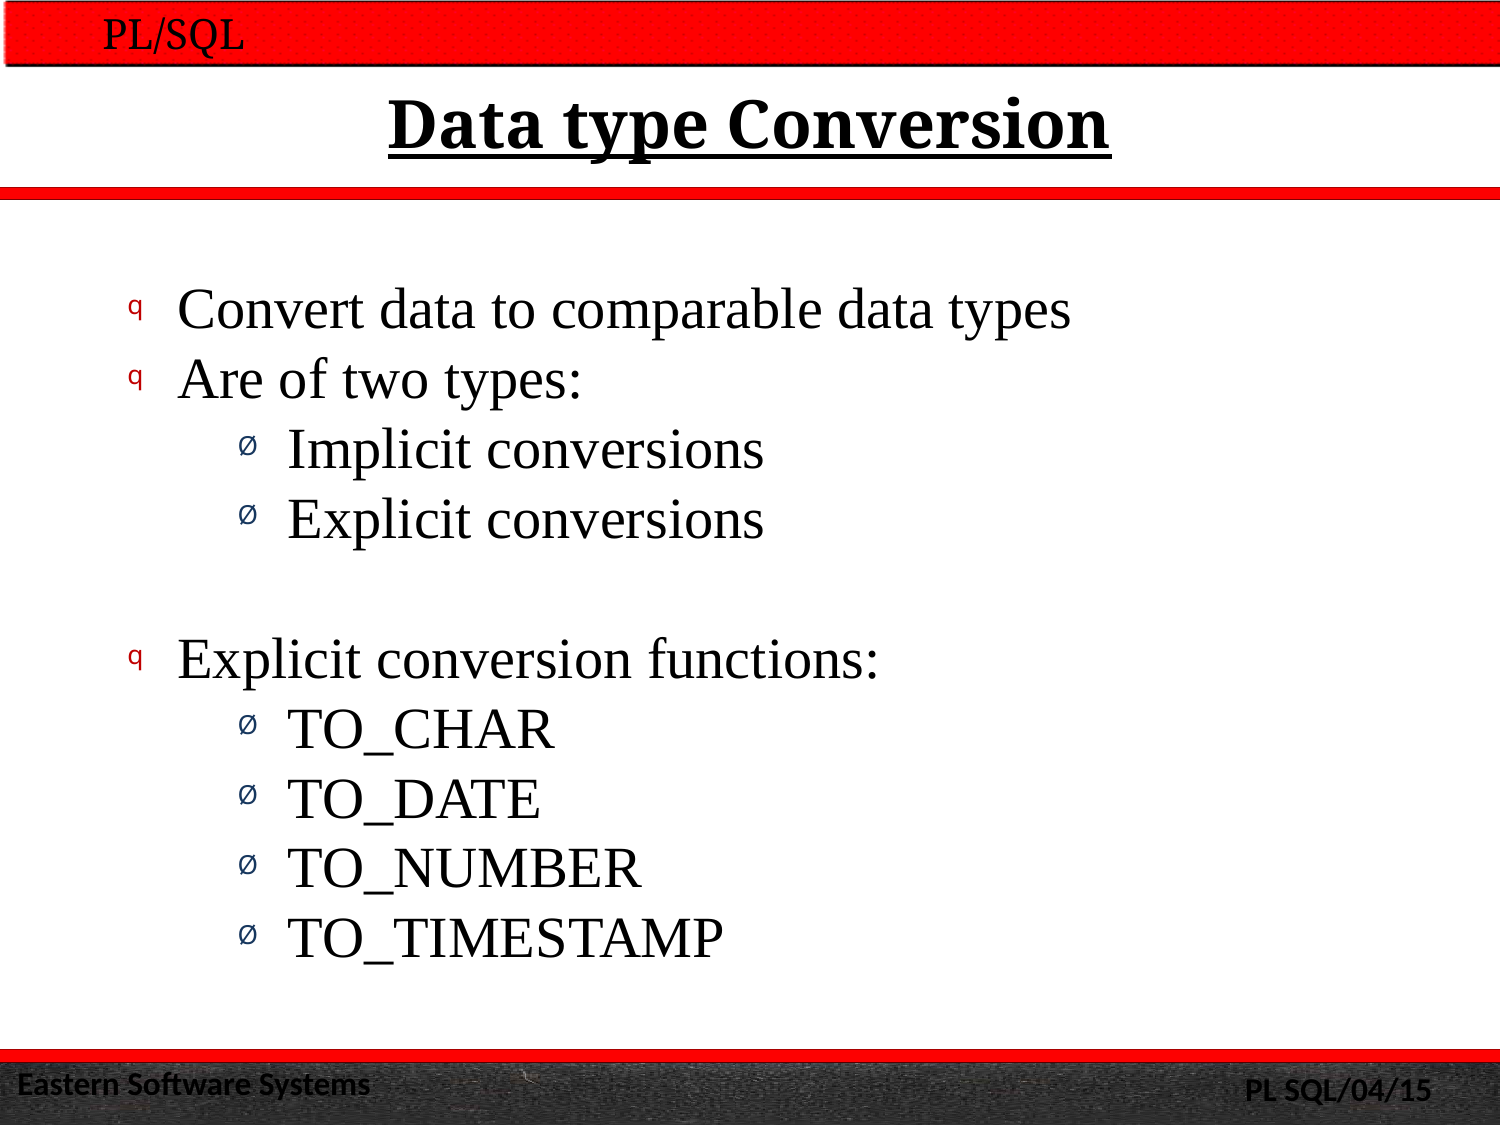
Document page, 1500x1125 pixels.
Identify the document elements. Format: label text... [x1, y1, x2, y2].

text_box Eastern Software Systems [2, 1054, 394, 1110]
text_box PL SQL/04/15 [480, 1060, 1500, 1125]
picture [0, 187, 1500, 200]
picture [0, 1049, 1500, 1125]
text_box Data type Conversion [0, 74, 1500, 170]
text_box Convert data to comparable data types Are of two types: Implicit conversions Explicit conversions Explicit conversion functions: TO_CHAR TO_DATE TO_NUMBER TO_TIMESTAMP [112, 262, 1413, 978]
text_box PL/SQL [87, 0, 288, 65]
picture [0, 0, 1500, 69]
